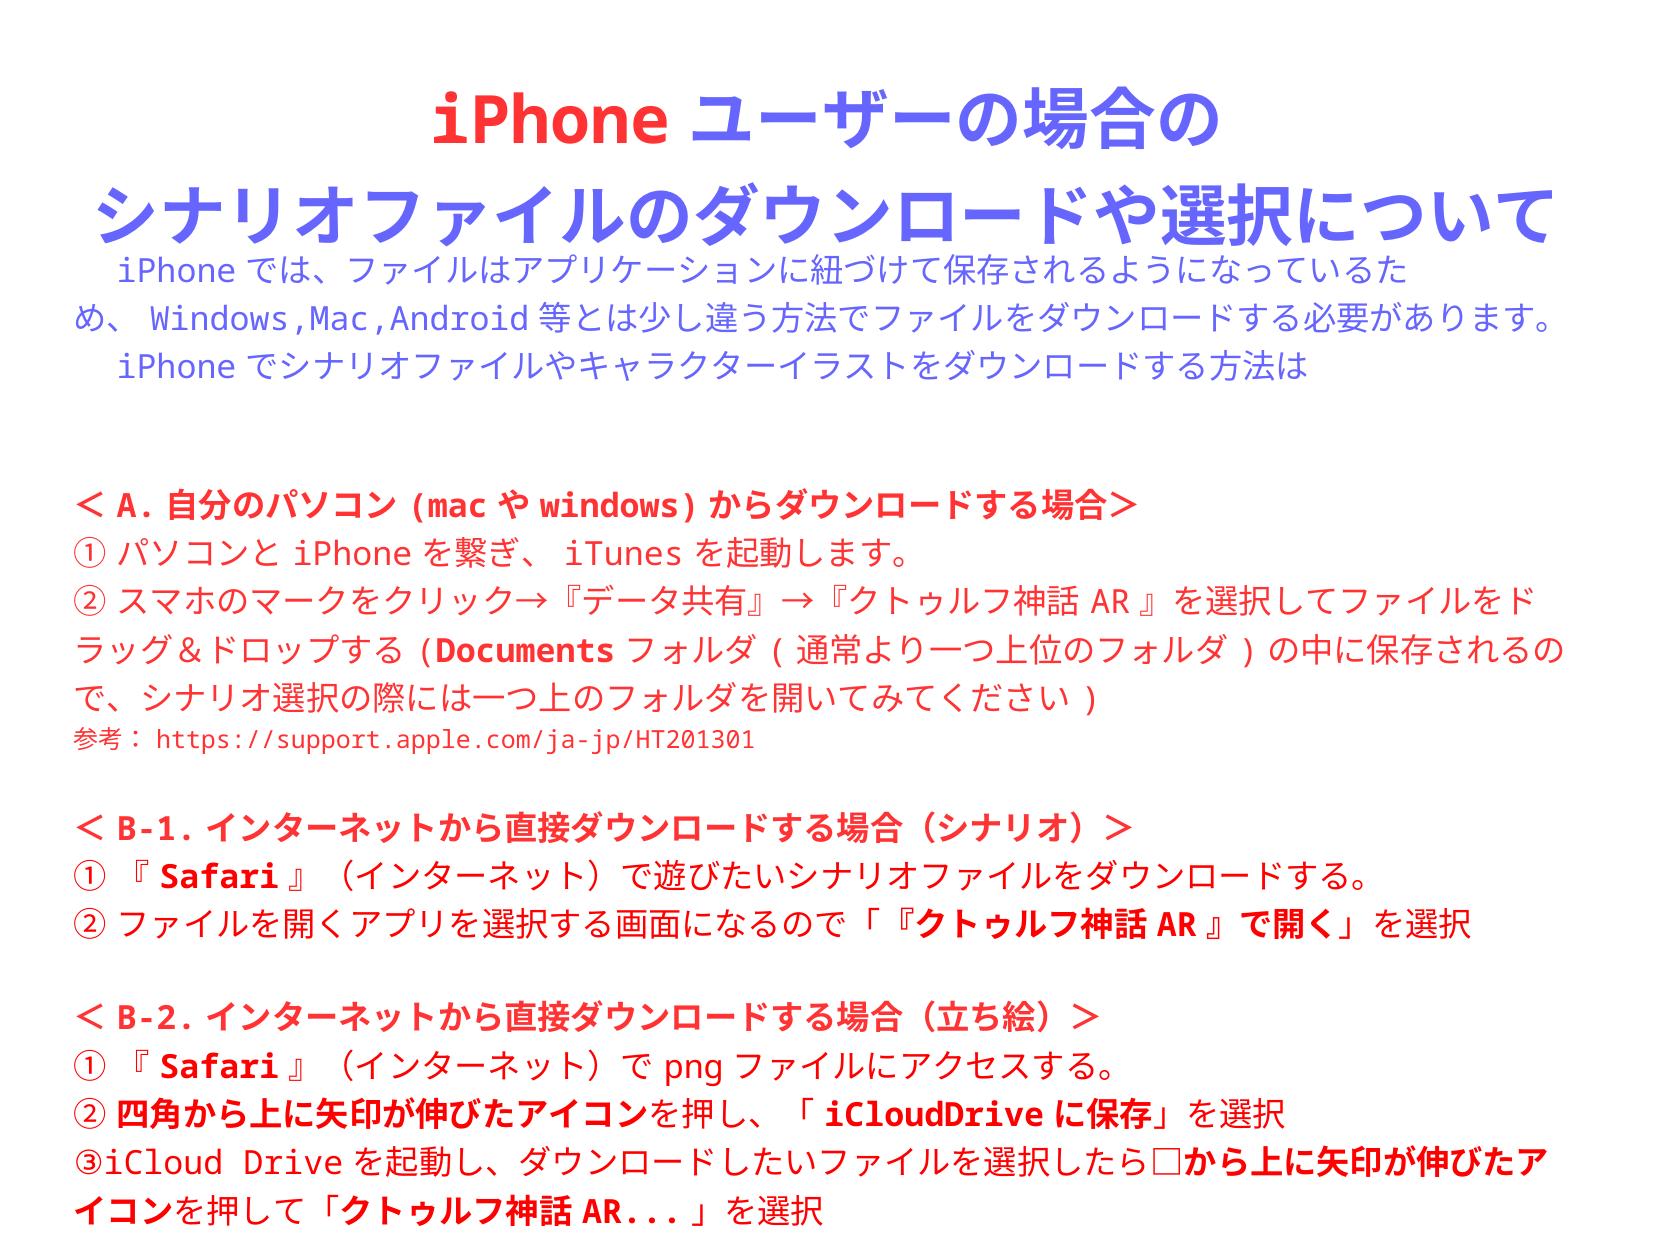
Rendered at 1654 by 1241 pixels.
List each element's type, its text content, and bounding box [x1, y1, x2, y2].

text_box iPhoneでは、ファイルはアプリケーションに紐づけて保存されるようになっているため、Windows,Mac,Android等とは少し違う方法でファイルをダウンロードする必要があります。 iPhoneでシナリオファイルやキャラクターイラストをダウンロードする方法は ＜A.自分のパソコン(macやwindows)からダウンロードする場合＞ ①パソコンとiPhoneを繋ぎ、iTunesを起動します。 ②スマホのマークをクリック→『データ共有』→『クトゥルフ神話AR』を選択してファイルをドラッグ＆ドロップする(Documentsフォルダ(通常より一つ上位のフォルダ)の中に保存されるので、シナリオ選択の際には一つ上のフォルダを開いてみてください) 参考：https://support.apple.com/ja-jp/HT201301 ＜B-1.インターネットから直接ダウンロードする場合（シナリオ）＞ ①『Safari』（インターネット）で遊びたいシナリオファイルをダウンロードする。 ②ファイルを開くアプリを選択する画面になるので「『クトゥルフ神話AR』で開く」を選択 ＜B-2.インターネットから直接ダウンロードする場合（立ち絵）＞ ①『Safari』（インターネット）でpngファイルにアクセスする。 ②四角から上に矢印が伸びたアイコンを押し、「iCloudDriveに保存」を選択 ③iCloud Driveを起動し、ダウンロードしたいファイルを選択したら□から上に矢印が伸びたアイコンを押して「クトゥルフ神話AR...」を選択 (tmpフォルダ内のcom.Brainmixer.CoCAR-Inboxフォルダの中に保存されます) 保存したファイルは通常通りファイルブラウザで選択することができます。 [59, 236, 1595, 1211]
text_box iPhoneユーザーの場合の シナリオファイルのダウンロードや選択について [29, 59, 1625, 208]
